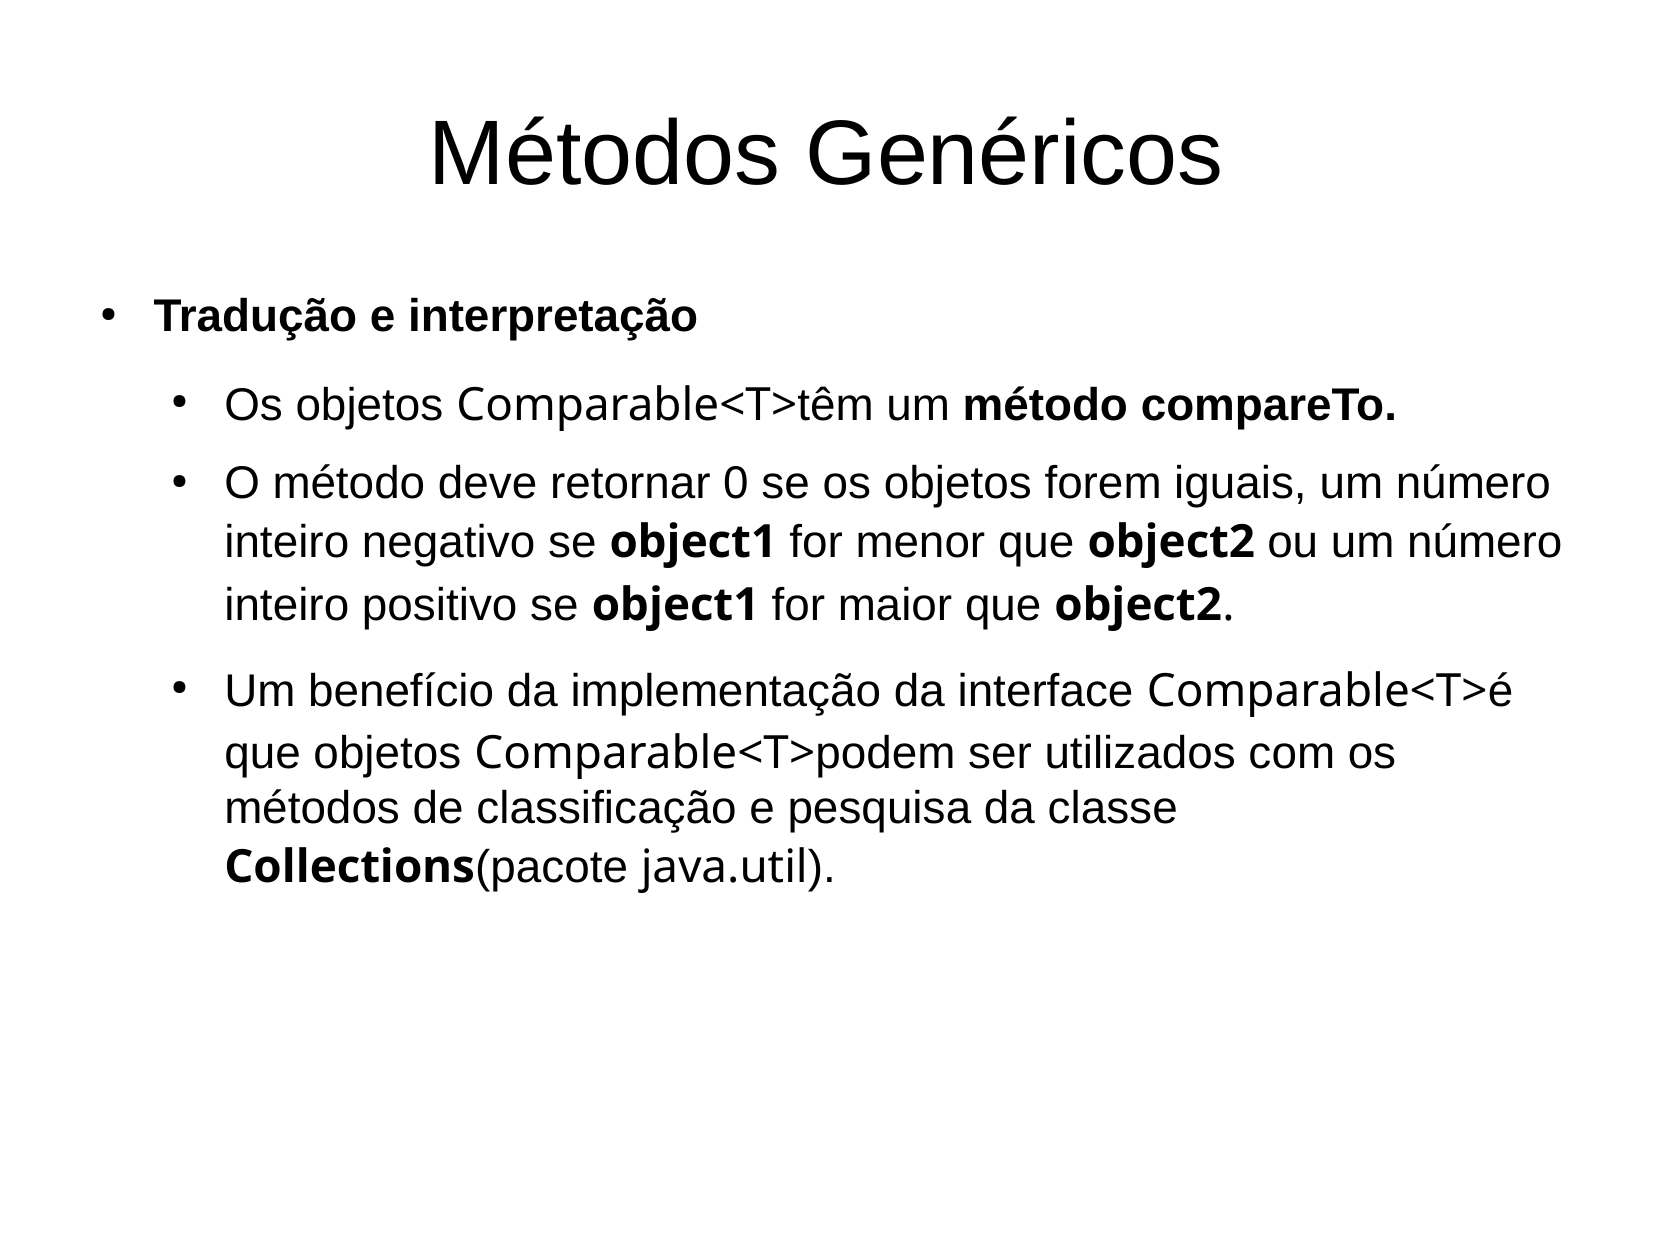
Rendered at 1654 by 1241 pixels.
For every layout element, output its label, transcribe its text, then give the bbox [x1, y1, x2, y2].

list Tradução e interpretação Os objetos Comparable<T>têm um método compareTo. O método deve retornar 0 se os objetos forem iguais, um número inteiro negativo se object1 for menor que object2 ou um número inteiro positivo se object1 for maior que object2. Um benefício da implementação da interface Comparable<T>é que objetos Comparable<T>podem ser utilizados com os métodos de classificação e pesquisa da classe Collections(pacote java.util). [82, 290, 1571, 1109]
title Métodos Genéricos [82, 49, 1571, 257]
